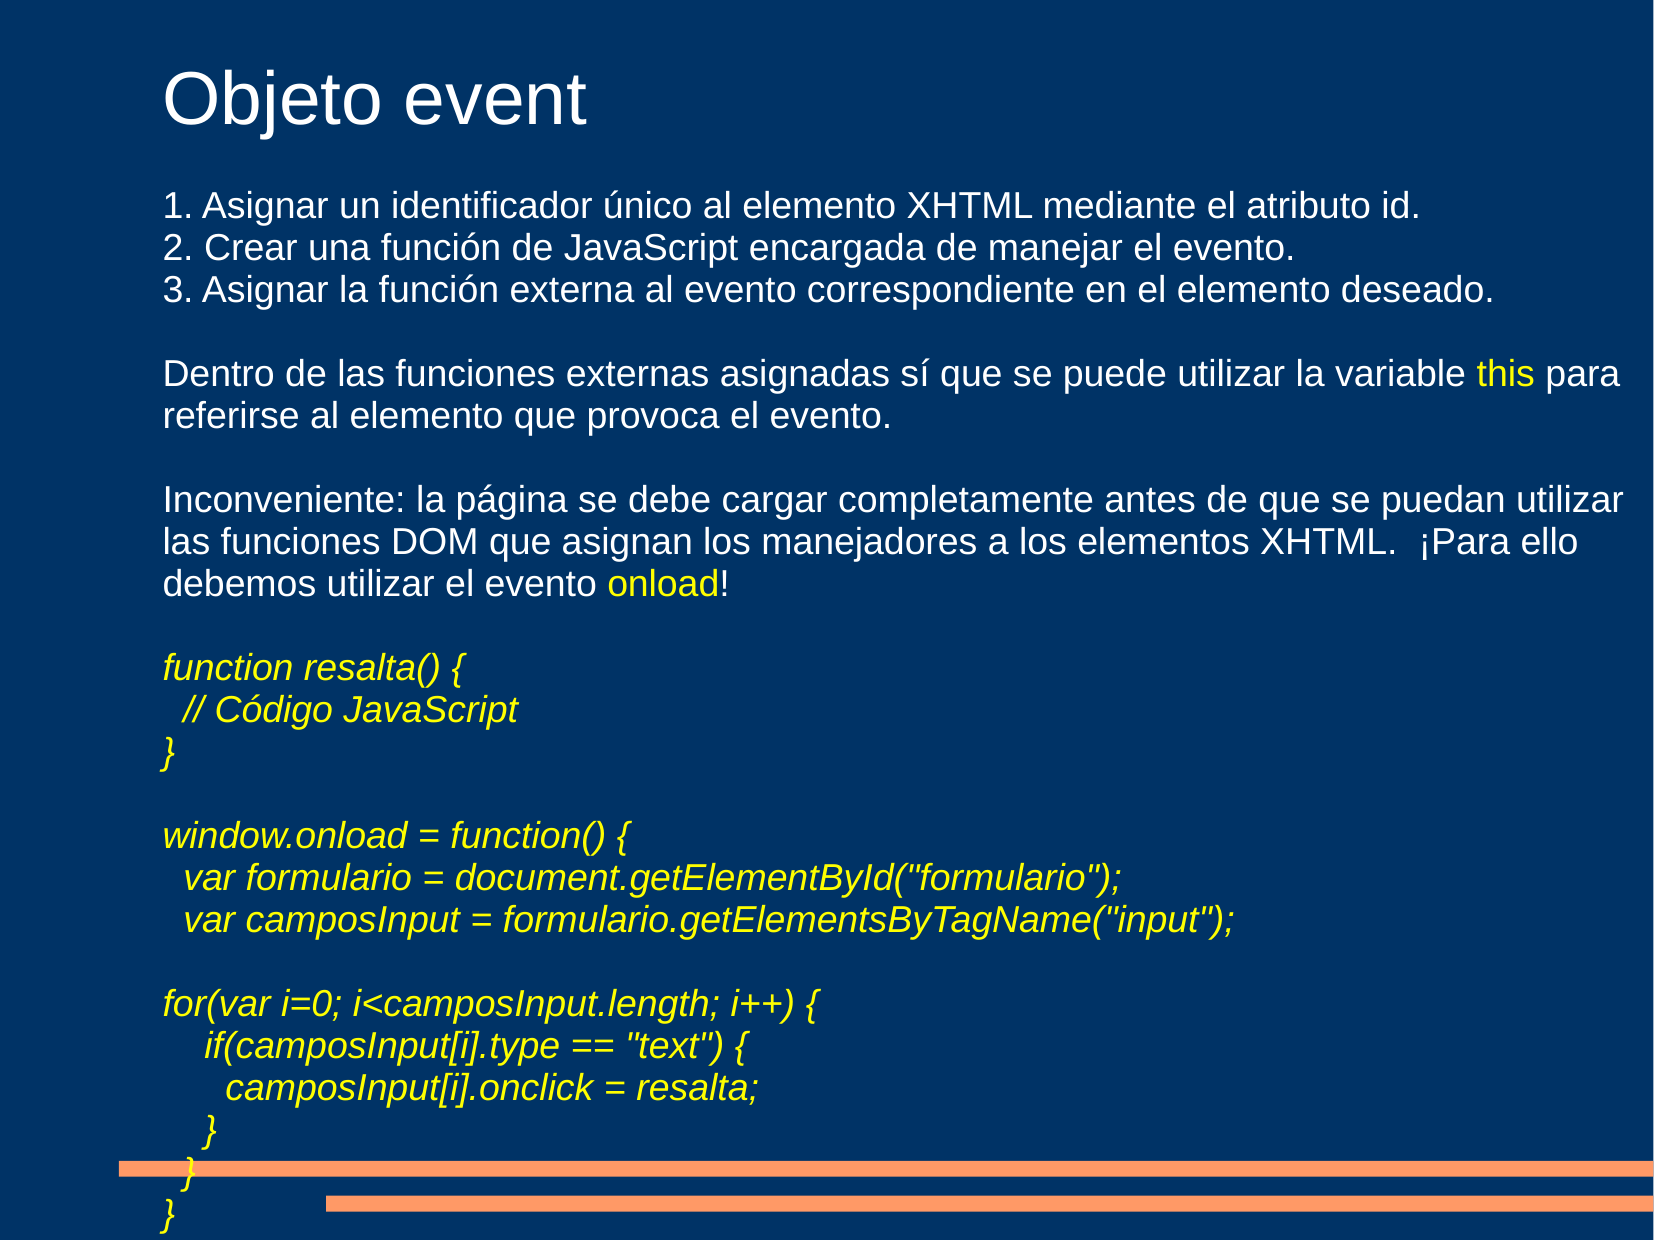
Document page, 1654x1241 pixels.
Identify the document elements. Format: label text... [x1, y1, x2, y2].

text_box Objeto event [147, 48, 1619, 148]
text_box 1. Asignar un identificador único al elemento XHTML mediante el atributo id. 2. Crear una función de JavaScript encargada de manejar el evento. 3. Asignar la función externa al evento correspondiente en el elemento deseado. Dentro de las funciones externas asignadas sí que se puede utilizar la variable this para referirse al elemento que provoca el evento. Inconveniente: la página se debe cargar completamente antes de que se puedan utilizar las funciones DOM que asignan los manejadores a los elementos XHTML. ¡Para ello debemos utilizar el evento onload! function resalta() { // Código JavaScript } window.onload = function() { var formulario = document.getElementById("formulario"); var camposInput = formulario.getElementsByTagName("input"); for(var i=0; i<camposInput.length; i++) { if(camposInput[i].type == "text") { camposInput[i].onclick = resalta; } } } [147, 177, 1654, 1241]
